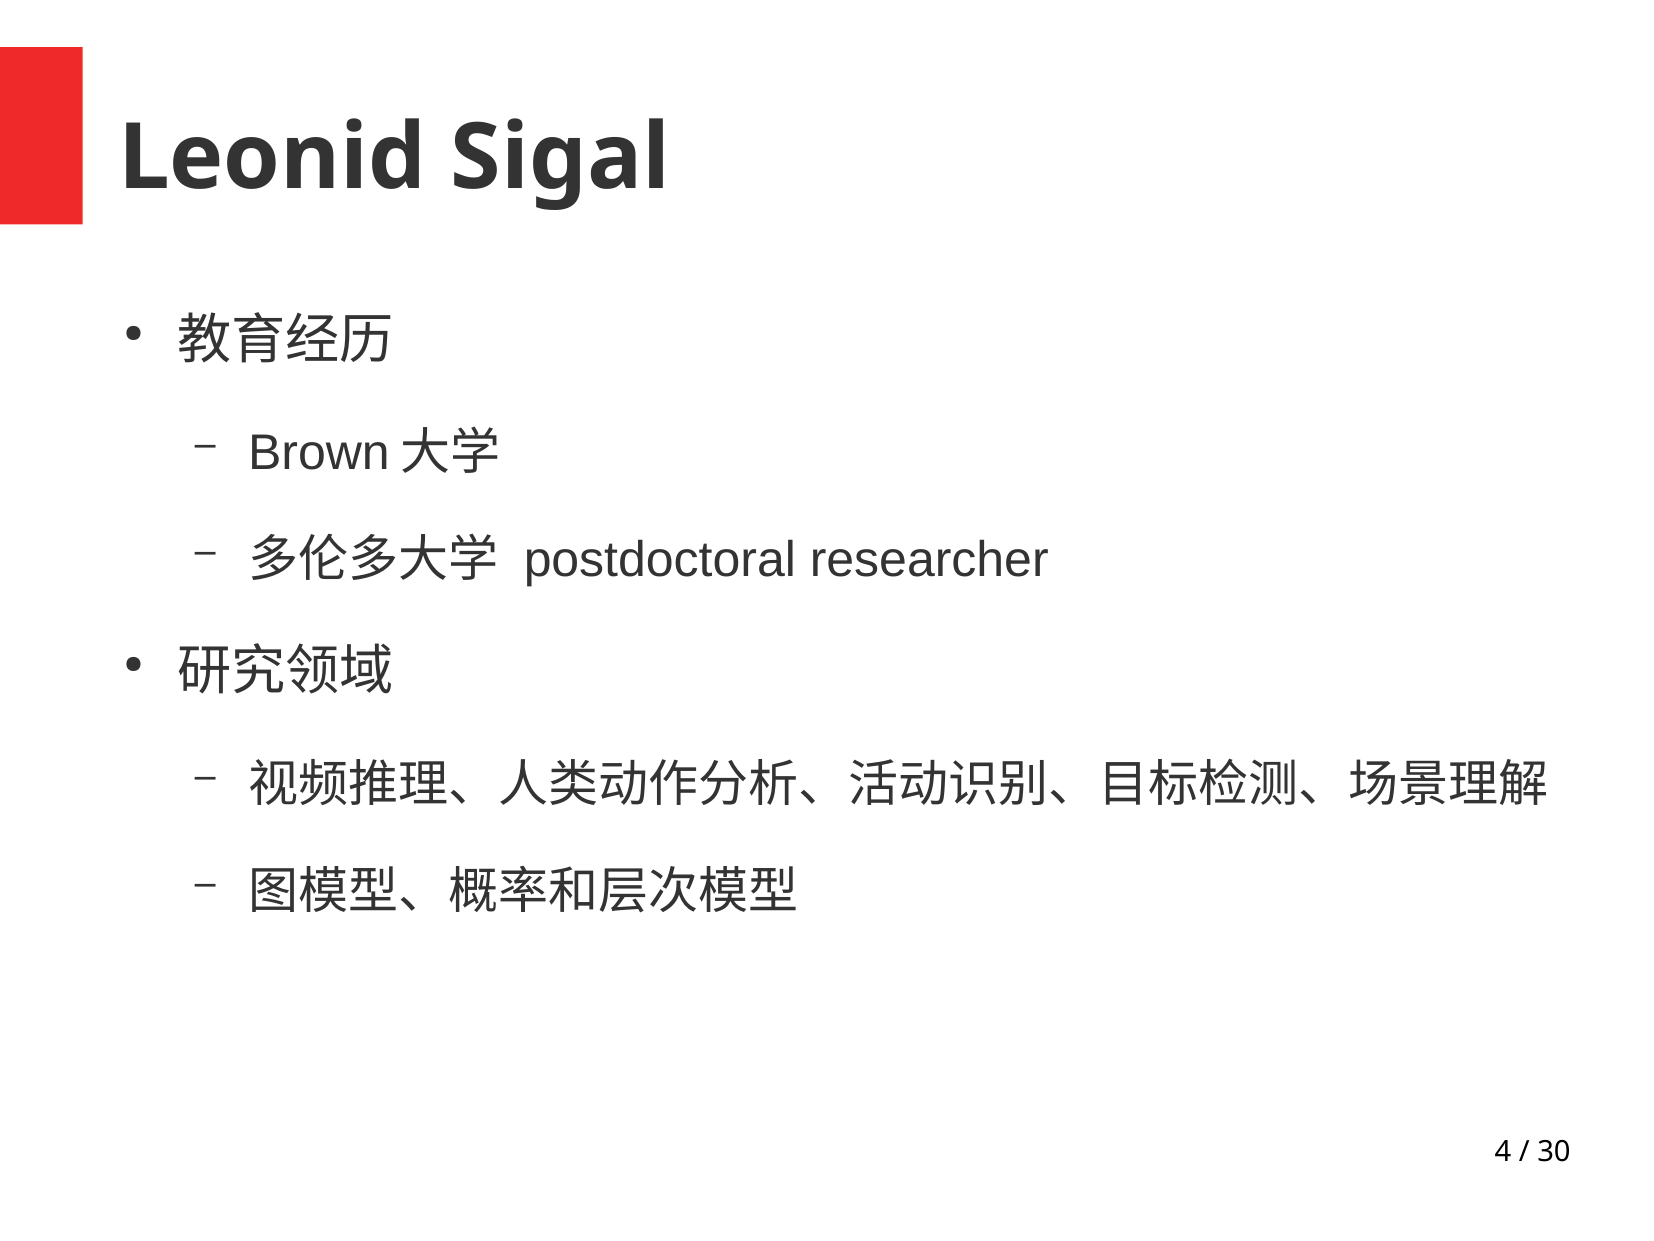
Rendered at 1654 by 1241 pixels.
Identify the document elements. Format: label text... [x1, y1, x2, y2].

title Leonid Sigal [118, 49, 1571, 257]
list 教育经历 Brown大学 多伦多大学 postdoctoral researcher 研究领域 视频推理、人类动作分析、活动识别、目标检测、场景理解 图模型、概率和层次模型 [106, 283, 1560, 1123]
